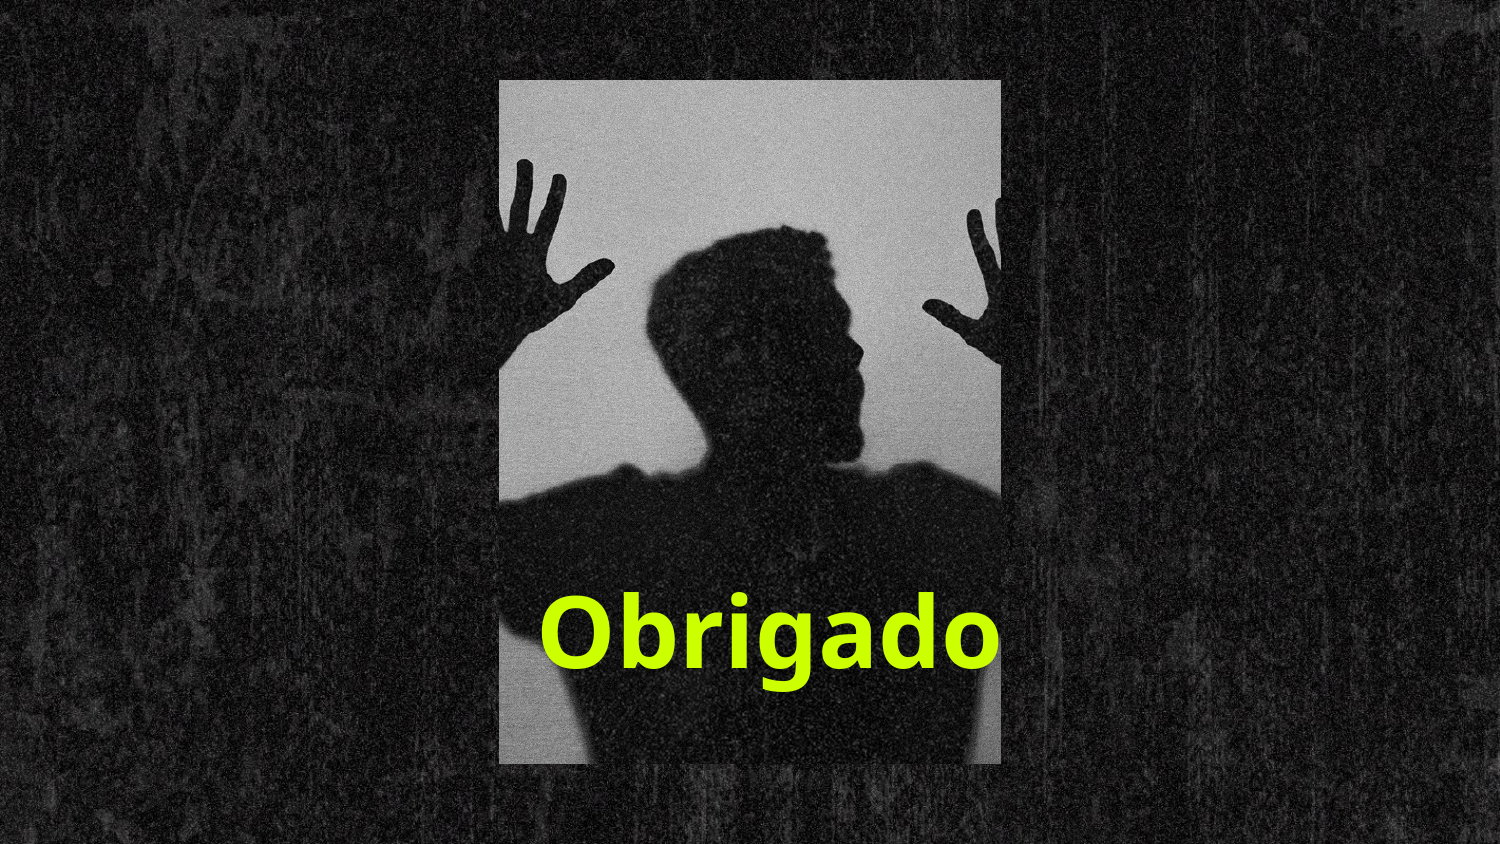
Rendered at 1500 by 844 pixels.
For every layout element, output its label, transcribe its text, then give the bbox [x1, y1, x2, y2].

picture [0, 0, 1500, 844]
text_box Obrigado [324, 561, 1216, 696]
